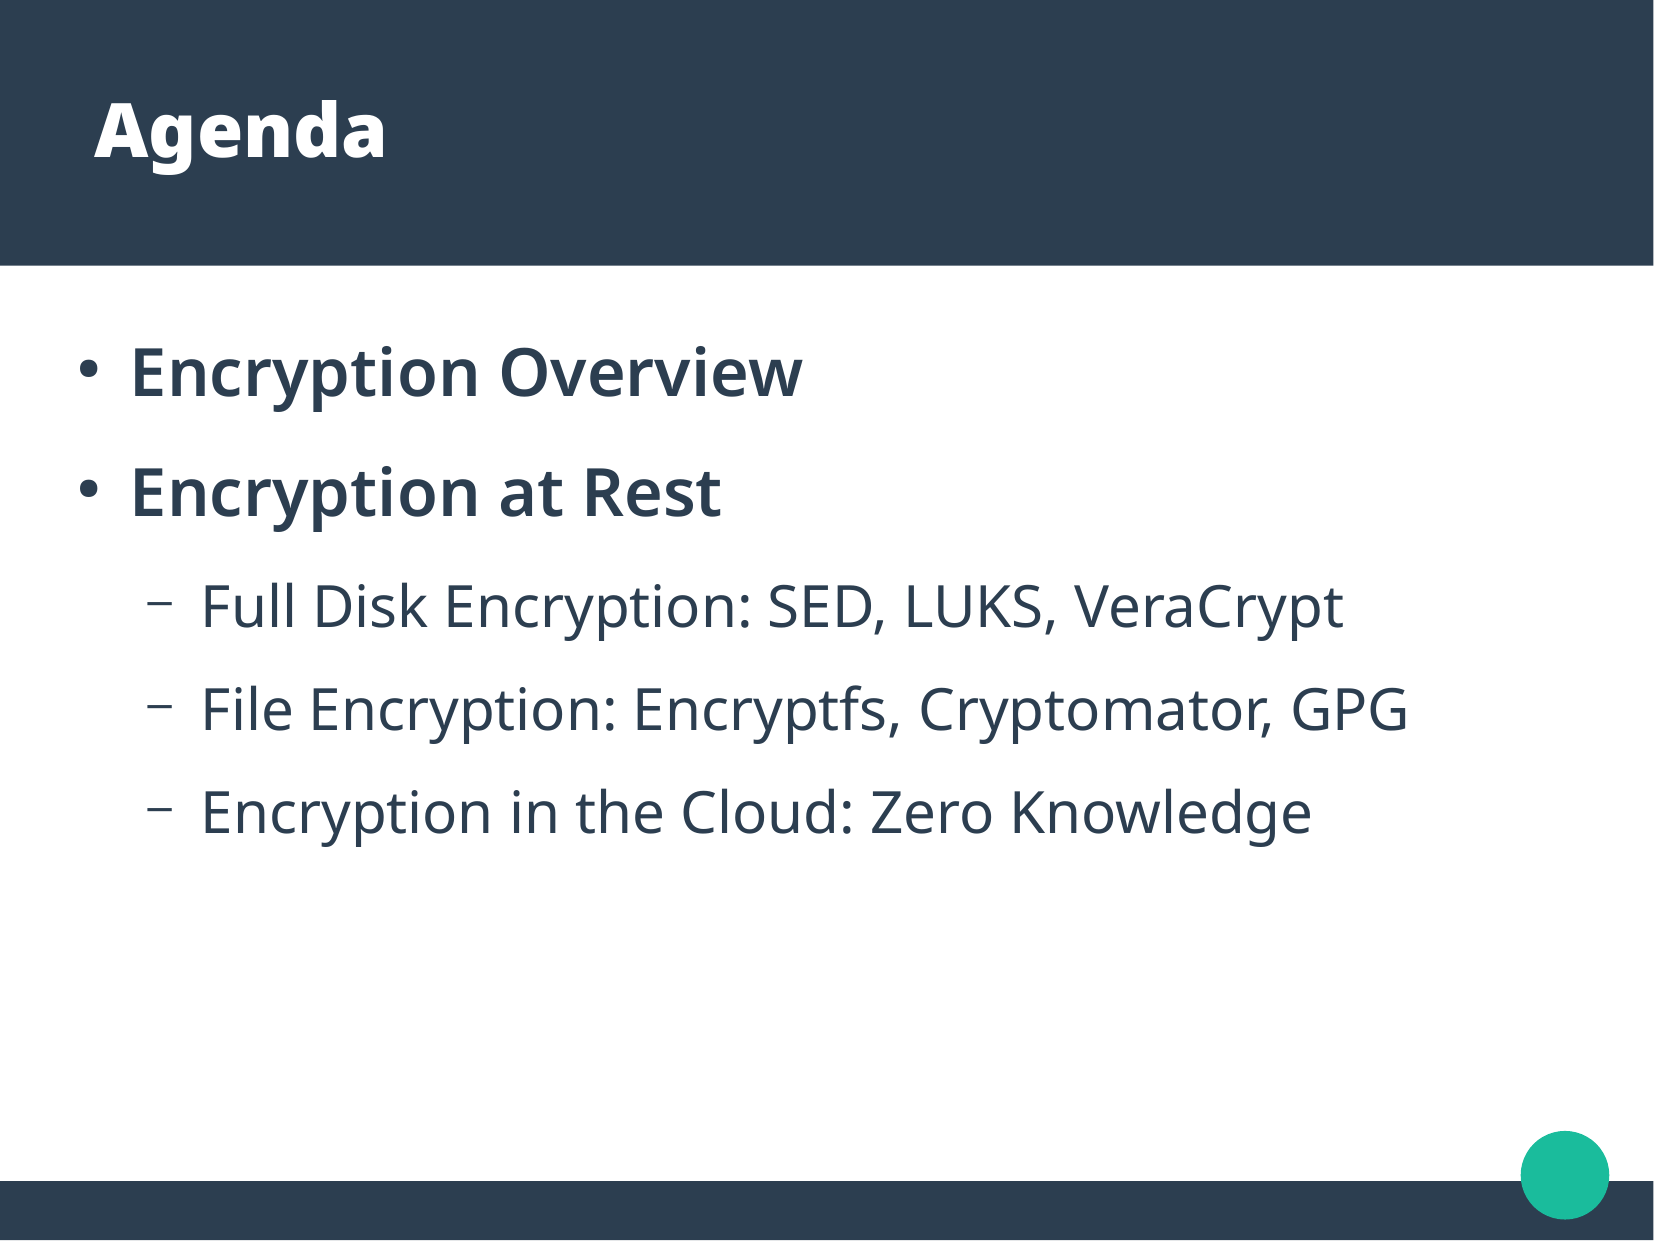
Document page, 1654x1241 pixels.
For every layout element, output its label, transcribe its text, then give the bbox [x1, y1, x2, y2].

list Encryption Overview Encryption at Rest Full Disk Encryption: SED, LUKS, VeraCrypt File Encryption: Encryptfs, Cryptomator, GPG Encryption in the Cloud: Zero Knowledge [59, 324, 1595, 1152]
title Agenda [59, 49, 1595, 207]
